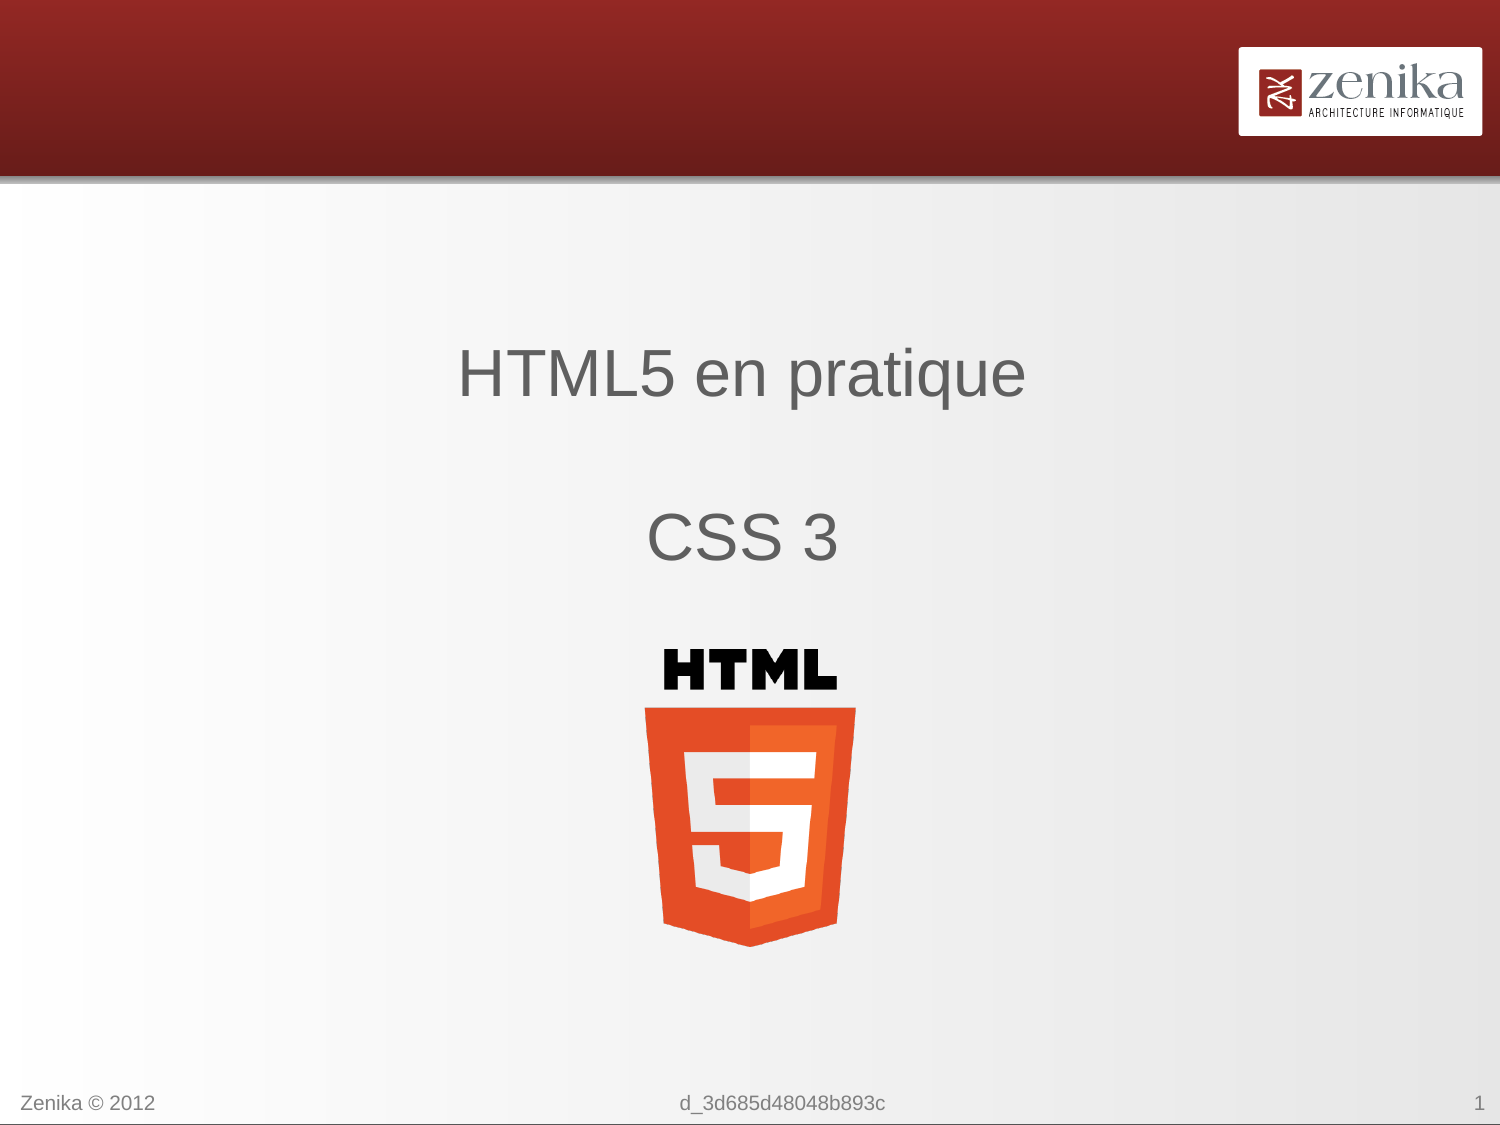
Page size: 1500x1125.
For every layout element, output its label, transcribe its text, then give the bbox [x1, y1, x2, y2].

text_box HTML5 en pratique CSS 3 [50, 249, 1435, 1079]
picture [1257, 58, 1464, 125]
picture [601, 649, 899, 947]
